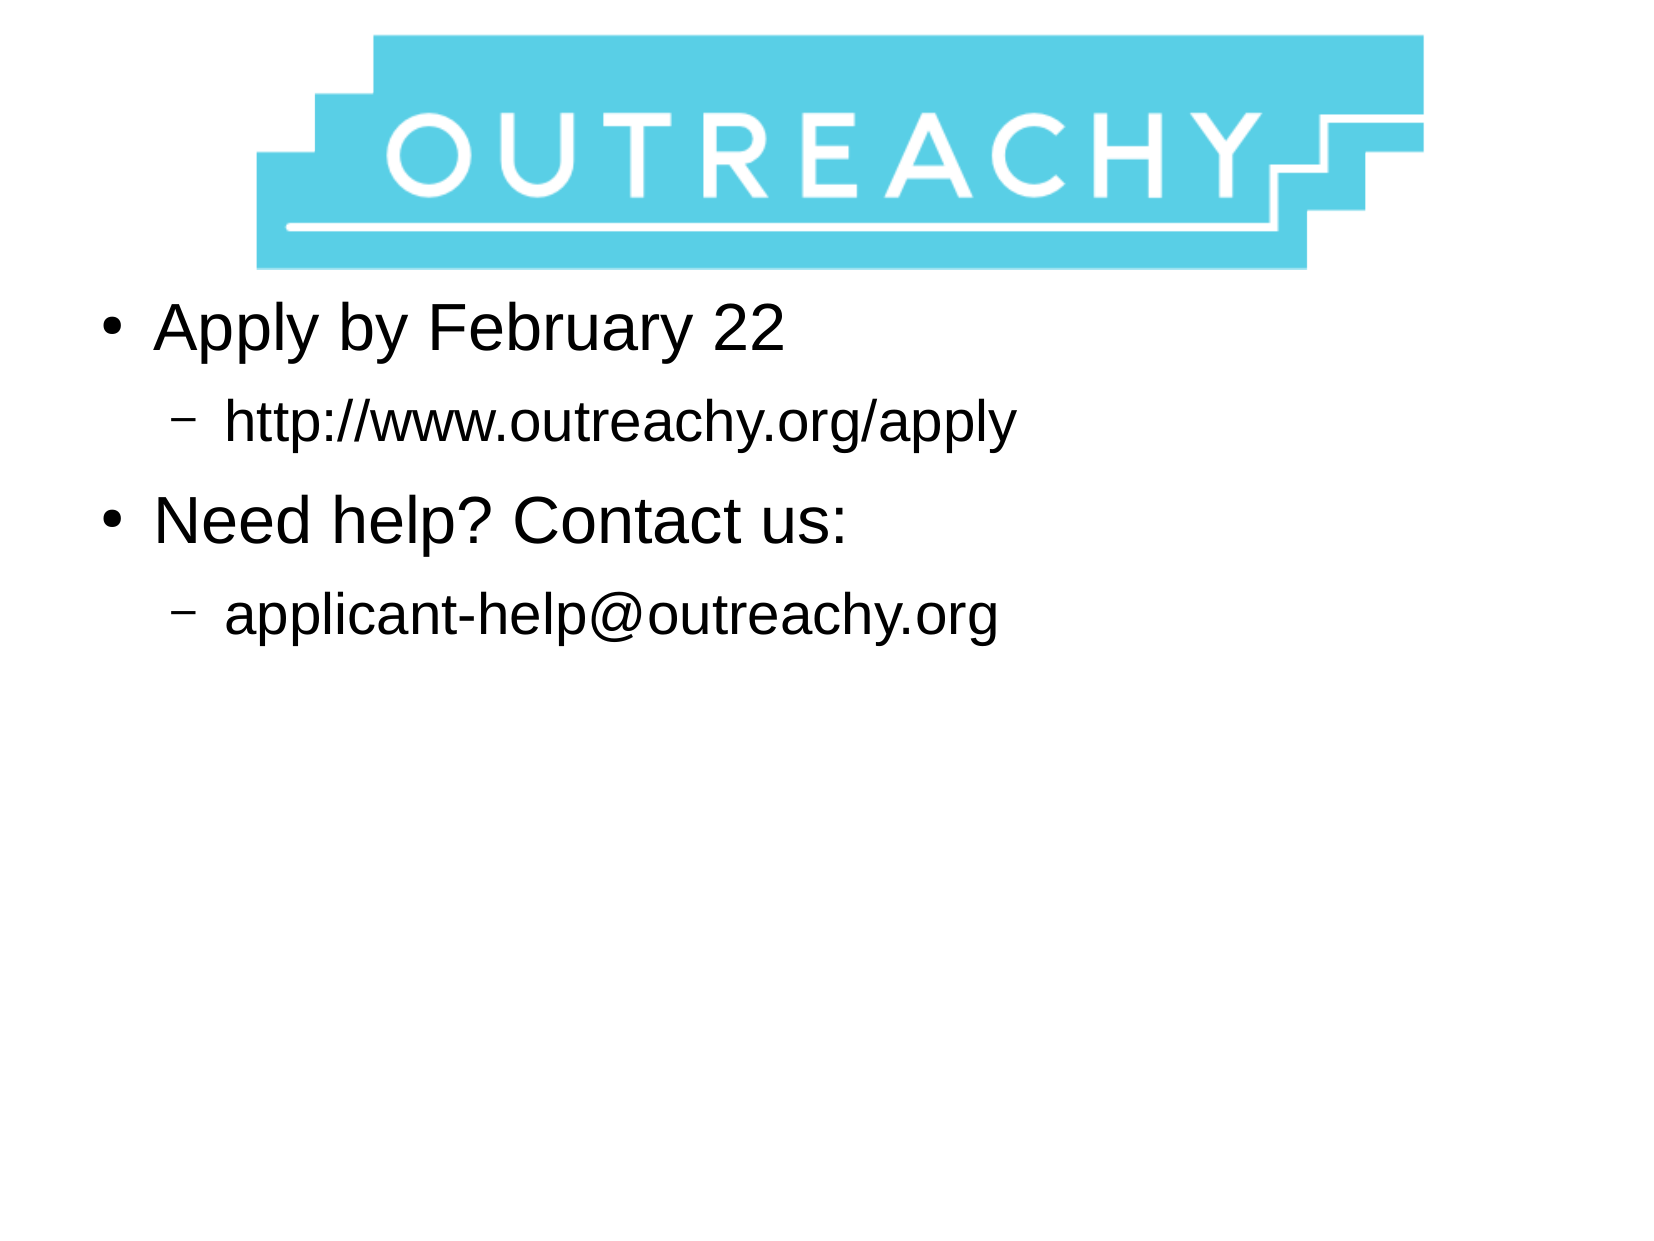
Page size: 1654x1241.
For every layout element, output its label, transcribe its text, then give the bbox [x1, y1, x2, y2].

picture [255, 33, 1426, 271]
list Apply by February 22 http://www.outreachy.org/apply Need help? Contact us: applicant-help@outreachy.org [82, 290, 1621, 1010]
